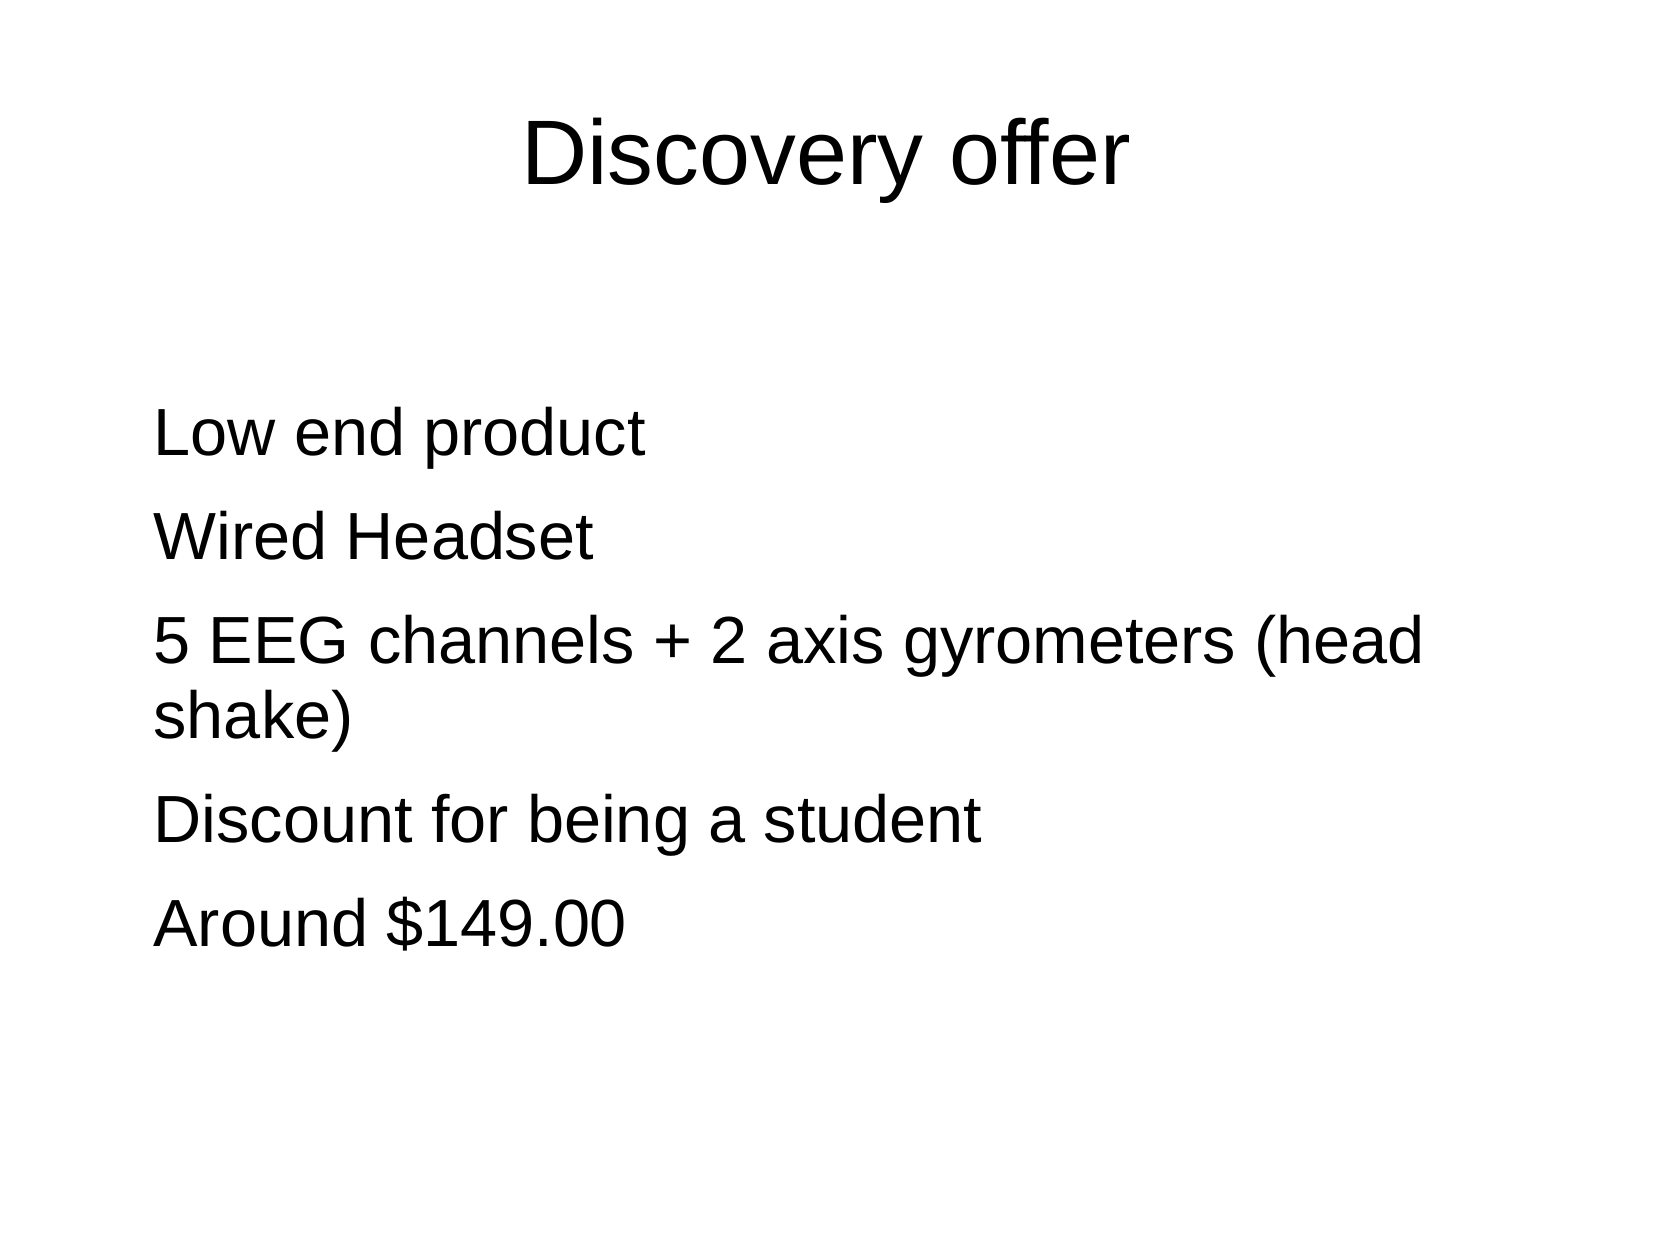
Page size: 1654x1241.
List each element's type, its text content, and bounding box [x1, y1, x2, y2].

title Discovery offer [82, 49, 1571, 257]
list Low end product Wired Headset 5 EEG channels + 2 axis gyrometers (head shake) Discount for being a student Around $149.00 [82, 290, 1571, 1109]
